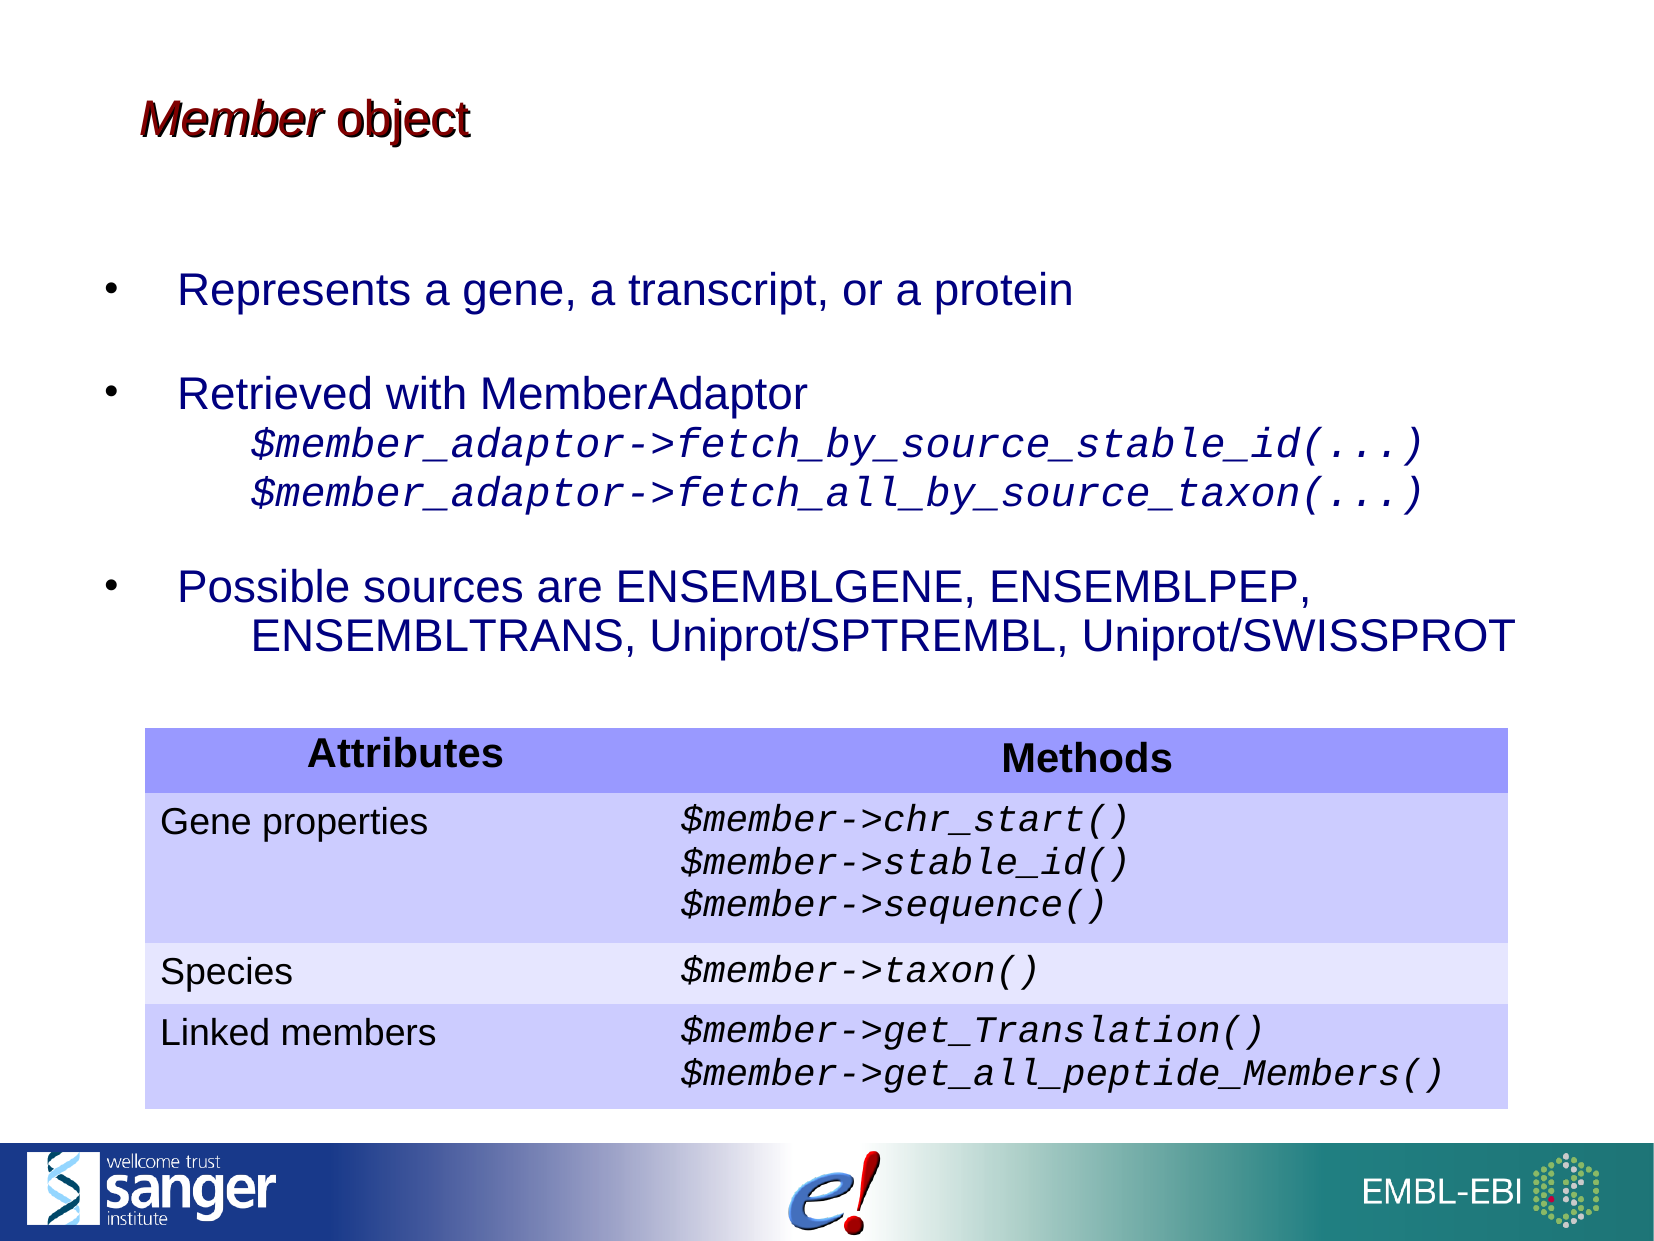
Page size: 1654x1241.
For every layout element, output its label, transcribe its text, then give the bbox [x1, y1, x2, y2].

table_cell Species [145, 943, 666, 1004]
table_cell $member->chr_start() $member->stable_id() $member->sequence() [666, 793, 1508, 943]
table_cell $member->taxon() [666, 943, 1508, 1004]
picture [0, 1143, 1654, 1241]
table_cell Gene properties [145, 793, 666, 943]
table_cell $member->get_Translation() $member->get_all_peptide_Members() [666, 1004, 1508, 1109]
text_box Represents a gene, a transcript, or a protein Retrieved with MemberAdaptor $member_adaptor->fetch_by_source_stable_id(...) $member_adaptor->fetch_all_by_source_taxon(...) Possible sources are ENSEMBLGENE, ENSEMBLPEP, ENSEMBLTRANS, Uniprot/SPTREMBL, Uniprot/SWISSPROT [88, 259, 1532, 662]
title Member object [123, 30, 1527, 209]
table_header Methods [666, 728, 1508, 793]
table_header Attributes [145, 728, 666, 793]
table_cell Linked members [145, 1004, 666, 1109]
